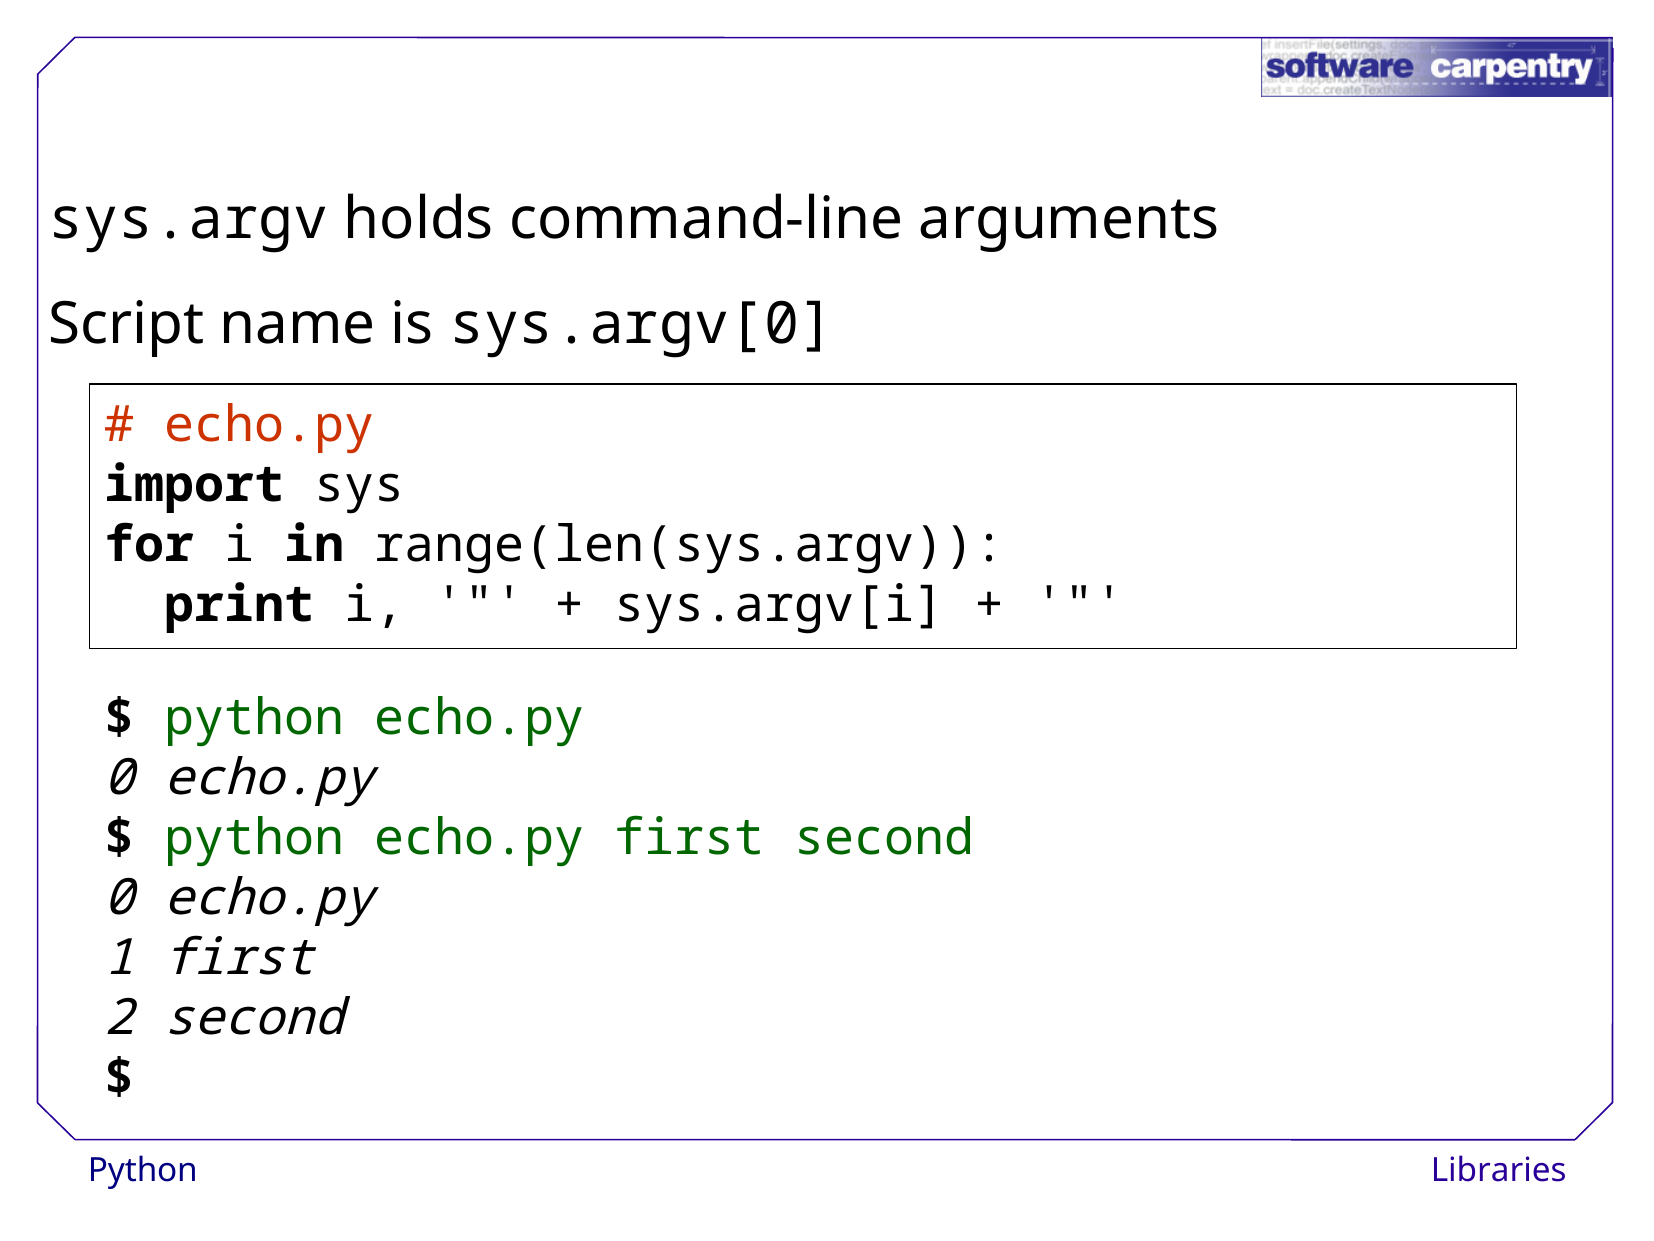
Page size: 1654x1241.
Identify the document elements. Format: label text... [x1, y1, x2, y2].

text_box sys.argv holds command-line arguments Script name is sys.argv[0] [33, 137, 1385, 364]
picture [1261, 39, 1613, 97]
text_box $ python echo.py 0 echo.py $ python echo.py first second 0 echo.py 1 first 2 second $ [89, 676, 1518, 1121]
text_box # echo.py import sys for i in range(len(sys.argv)): print i, '"' + sys.argv[i] + '"' [89, 383, 1517, 649]
